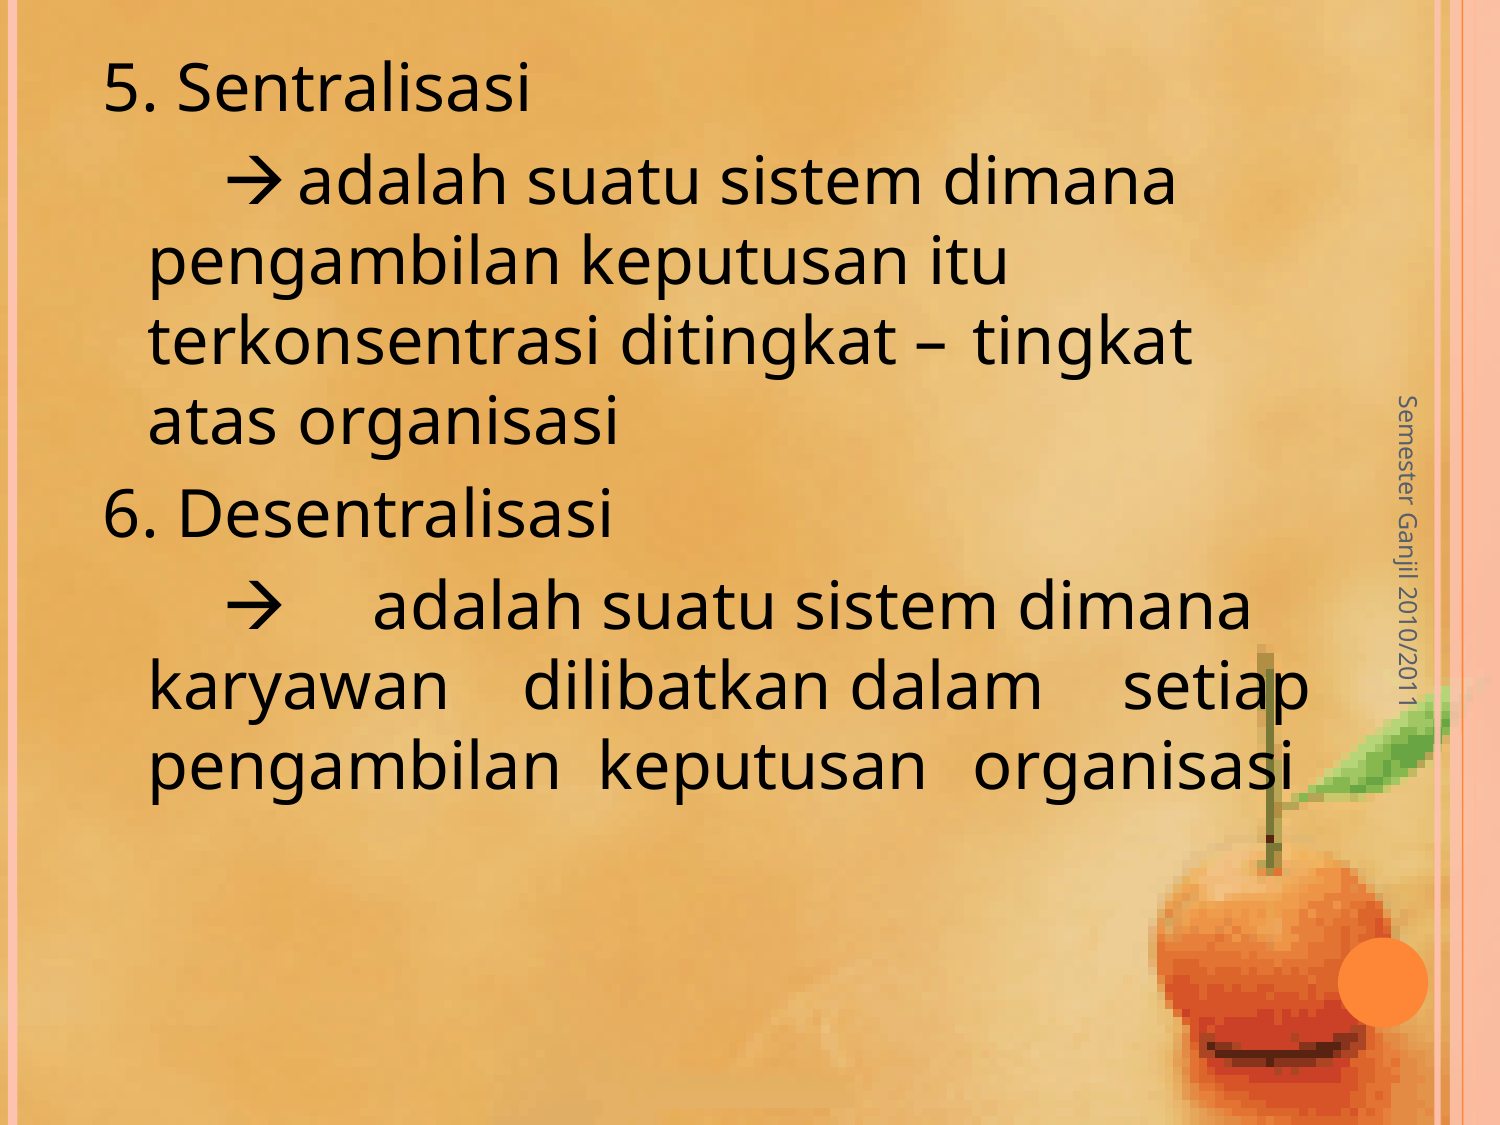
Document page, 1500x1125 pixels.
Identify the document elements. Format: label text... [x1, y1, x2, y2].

list 5. Sentralisasi  adalah suatu sistem dimana pengambilan keputusan itu terkonsentrasi ditingkat – tingkat atas organisasi 6. Desentralisasi  adalah suatu sistem dimana karyawan dilibatkan dalam setiap pengambilan keputusan organisasi [43, 37, 1388, 1000]
text_box Semester Ganjil 2010/2011 [1379, 380, 1440, 906]
